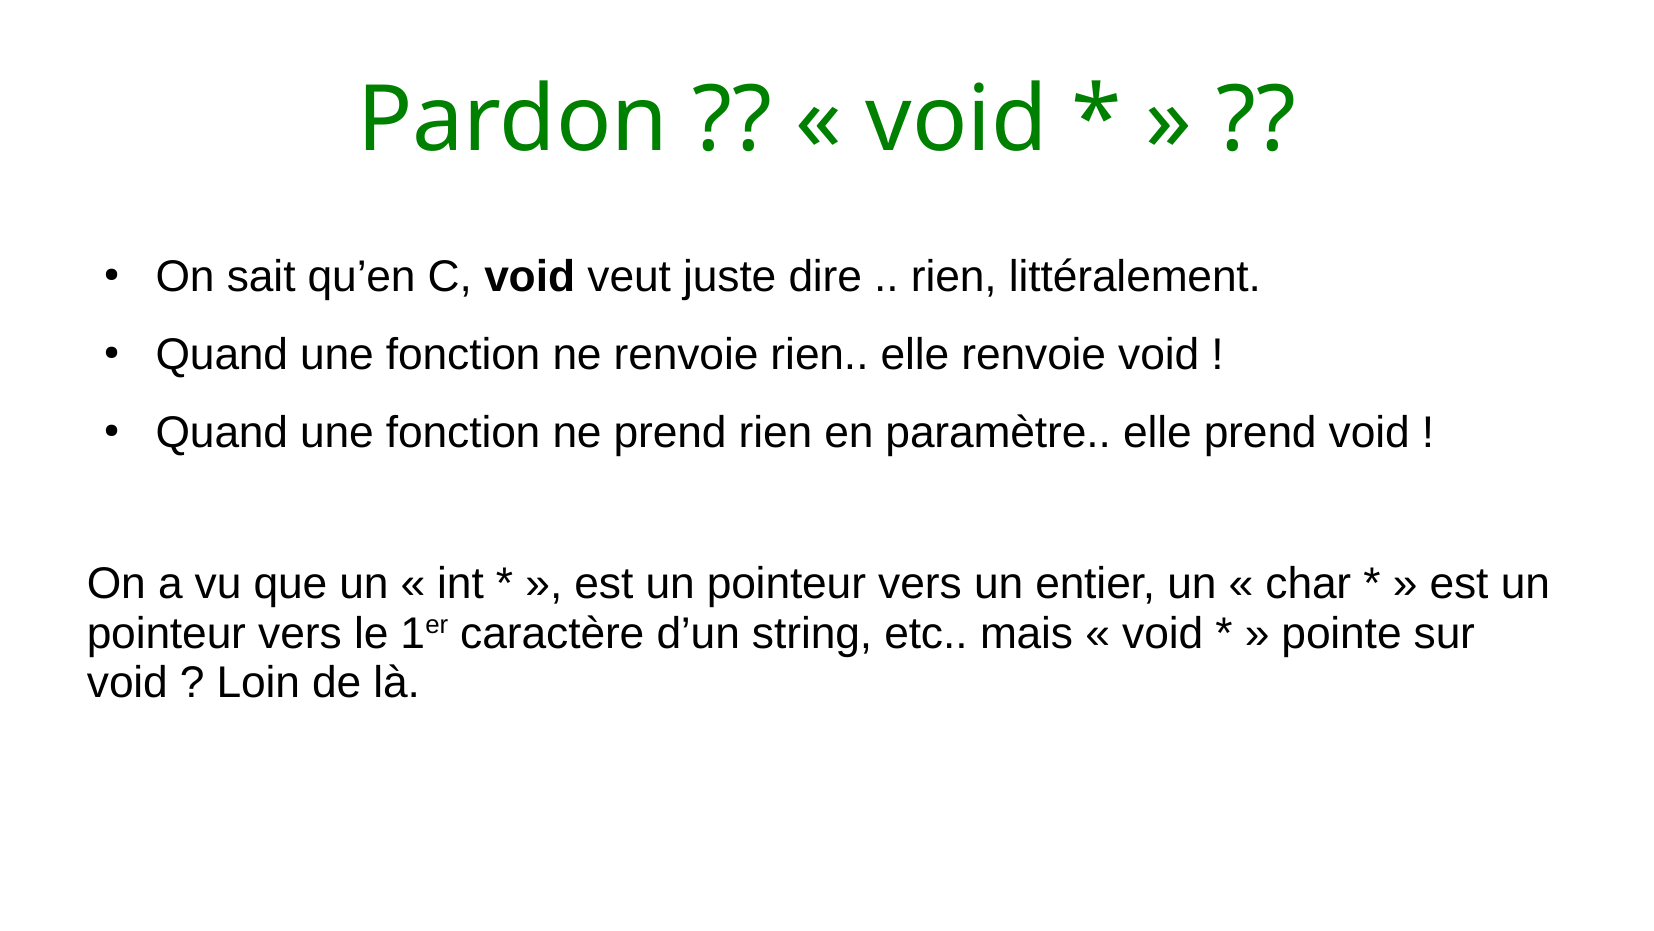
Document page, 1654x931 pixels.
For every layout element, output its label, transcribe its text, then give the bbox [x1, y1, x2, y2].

title Pardon ?? « void * » ?? [82, 37, 1571, 193]
list On sait qu’en C, void veut juste dire .. rien, littéralement. Quand une fonction ne renvoie rien.. elle renvoie void ! Quand une fonction ne prend rien en paramètre.. elle prend void ! On a vu que un « int * », est un pointeur vers un entier, un « char * » est un pointeur vers le 1er caractère d’un string, etc.. mais « void * » pointe sur void ? Loin de là. [86, 173, 1576, 713]
